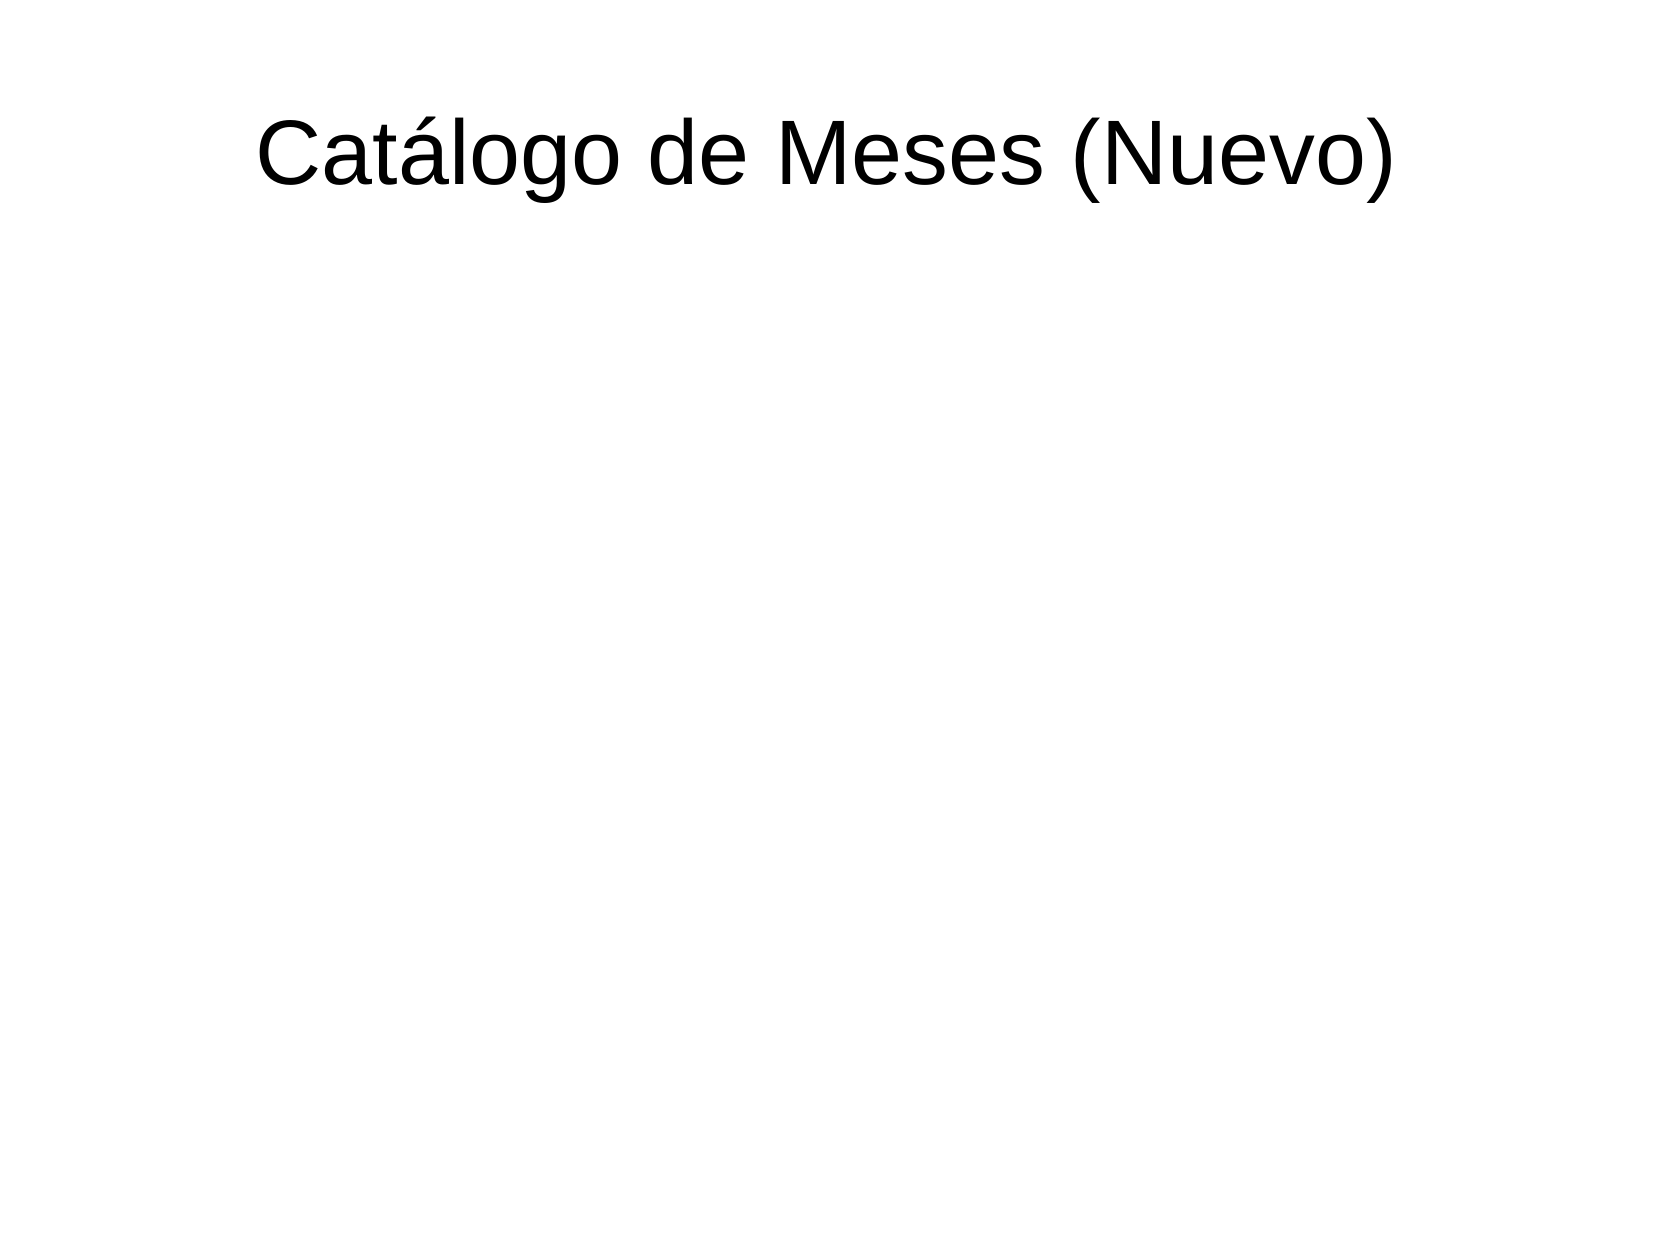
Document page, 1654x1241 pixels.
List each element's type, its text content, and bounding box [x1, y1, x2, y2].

title Catálogo de Meses (Nuevo) [82, 49, 1571, 257]
